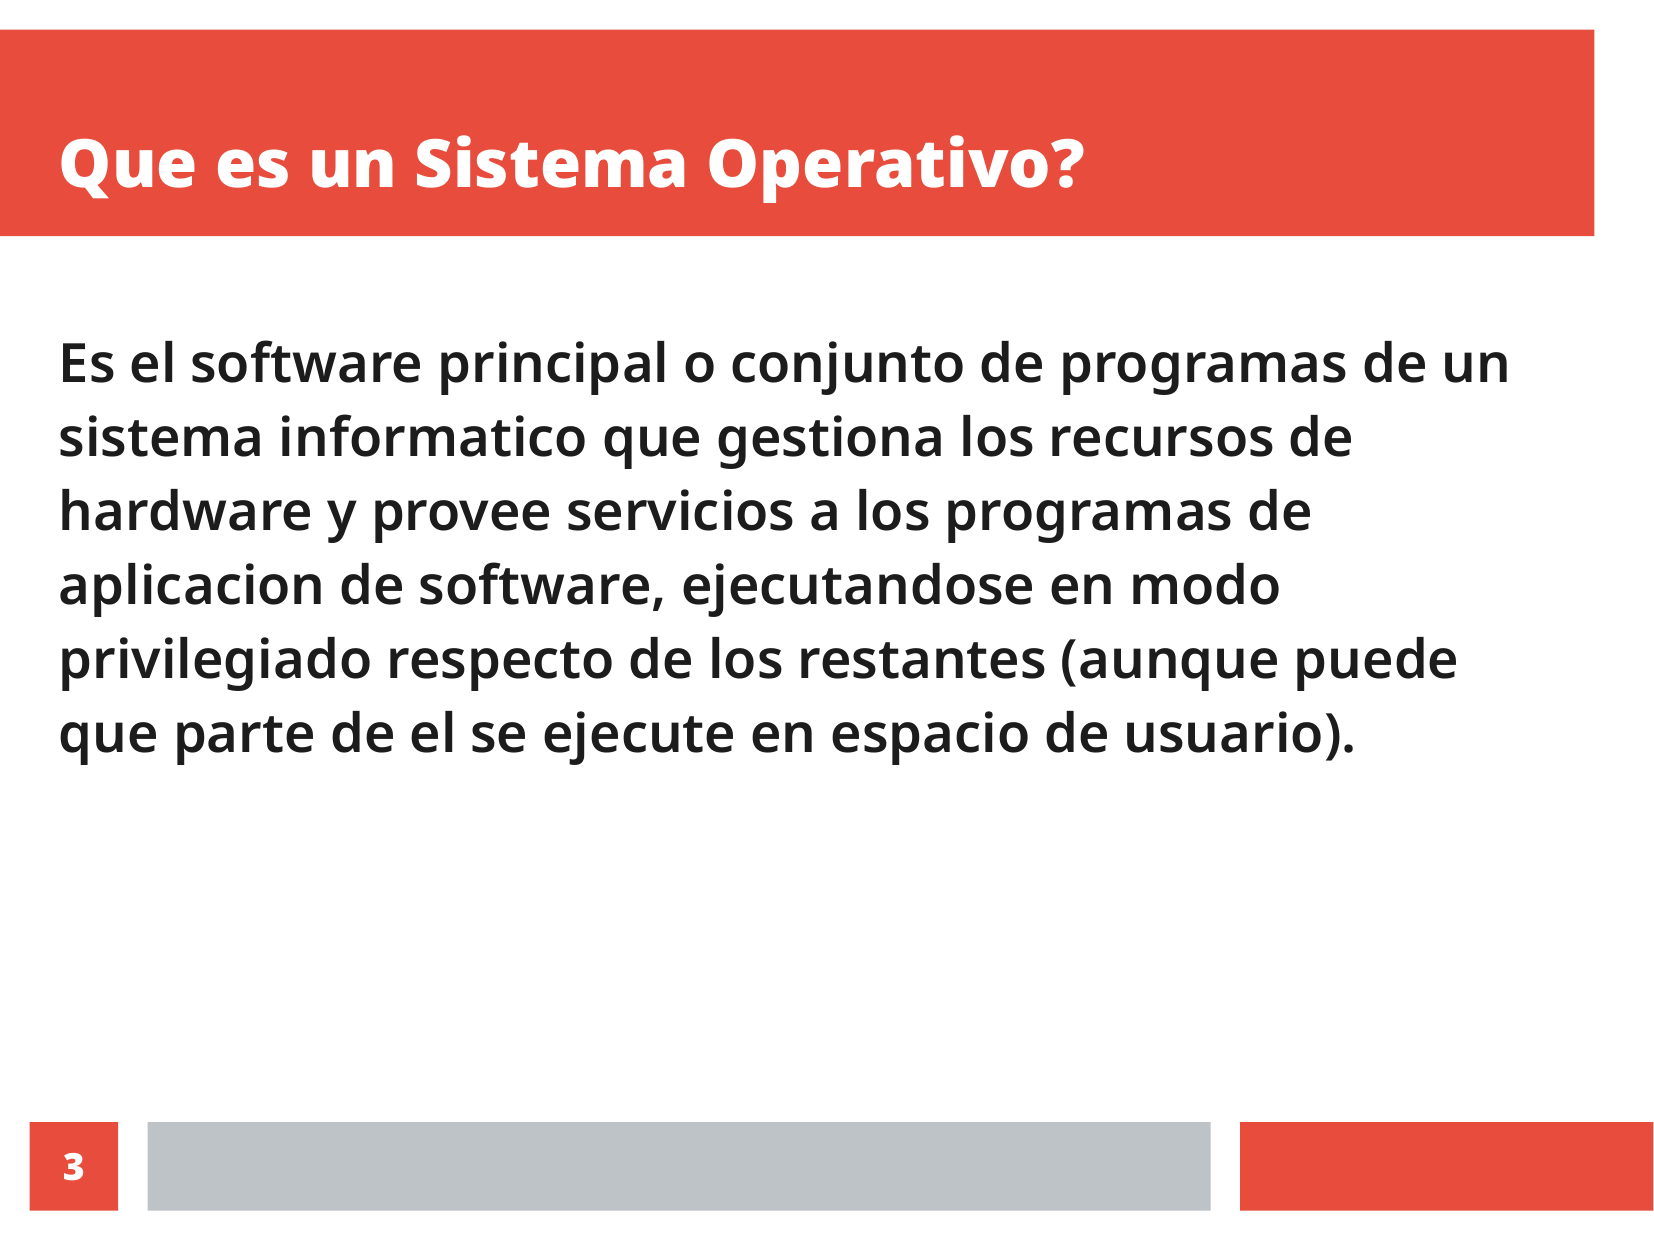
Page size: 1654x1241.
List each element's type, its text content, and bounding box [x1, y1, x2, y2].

list Es el software principal o conjunto de programas de un sistema informatico que gestiona los recursos de hardware y provee servicios a los programas de aplicacion de software, ejecutandose en modo privilegiado respecto de los restantes (aunque puede que parte de el se ejecute en espacio de usuario). [59, 324, 1565, 1093]
title Que es un Sistema Operativo? [59, 59, 1595, 207]
